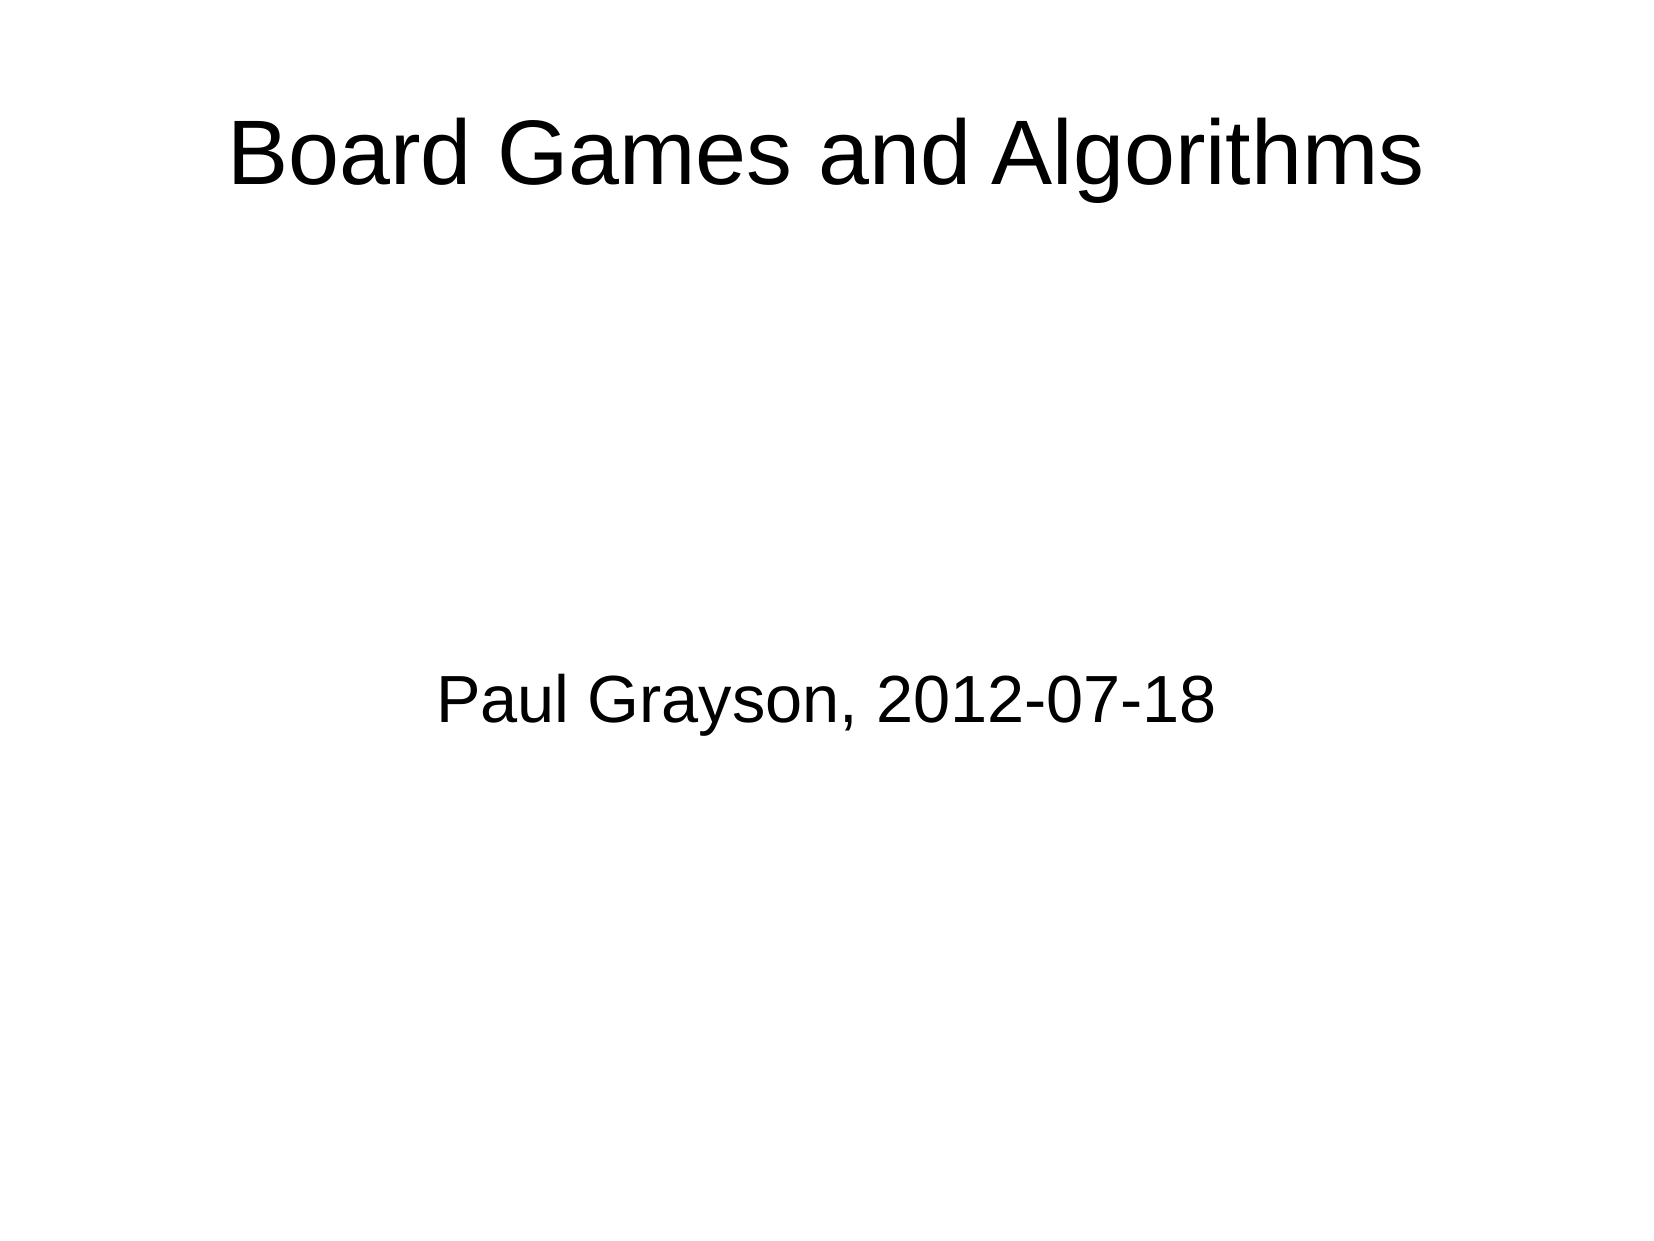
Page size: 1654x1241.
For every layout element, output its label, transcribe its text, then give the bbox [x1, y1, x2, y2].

subtitle Paul Grayson, 2012-07-18 [82, 290, 1571, 1109]
title Board Games and Algorithms [82, 49, 1571, 257]
